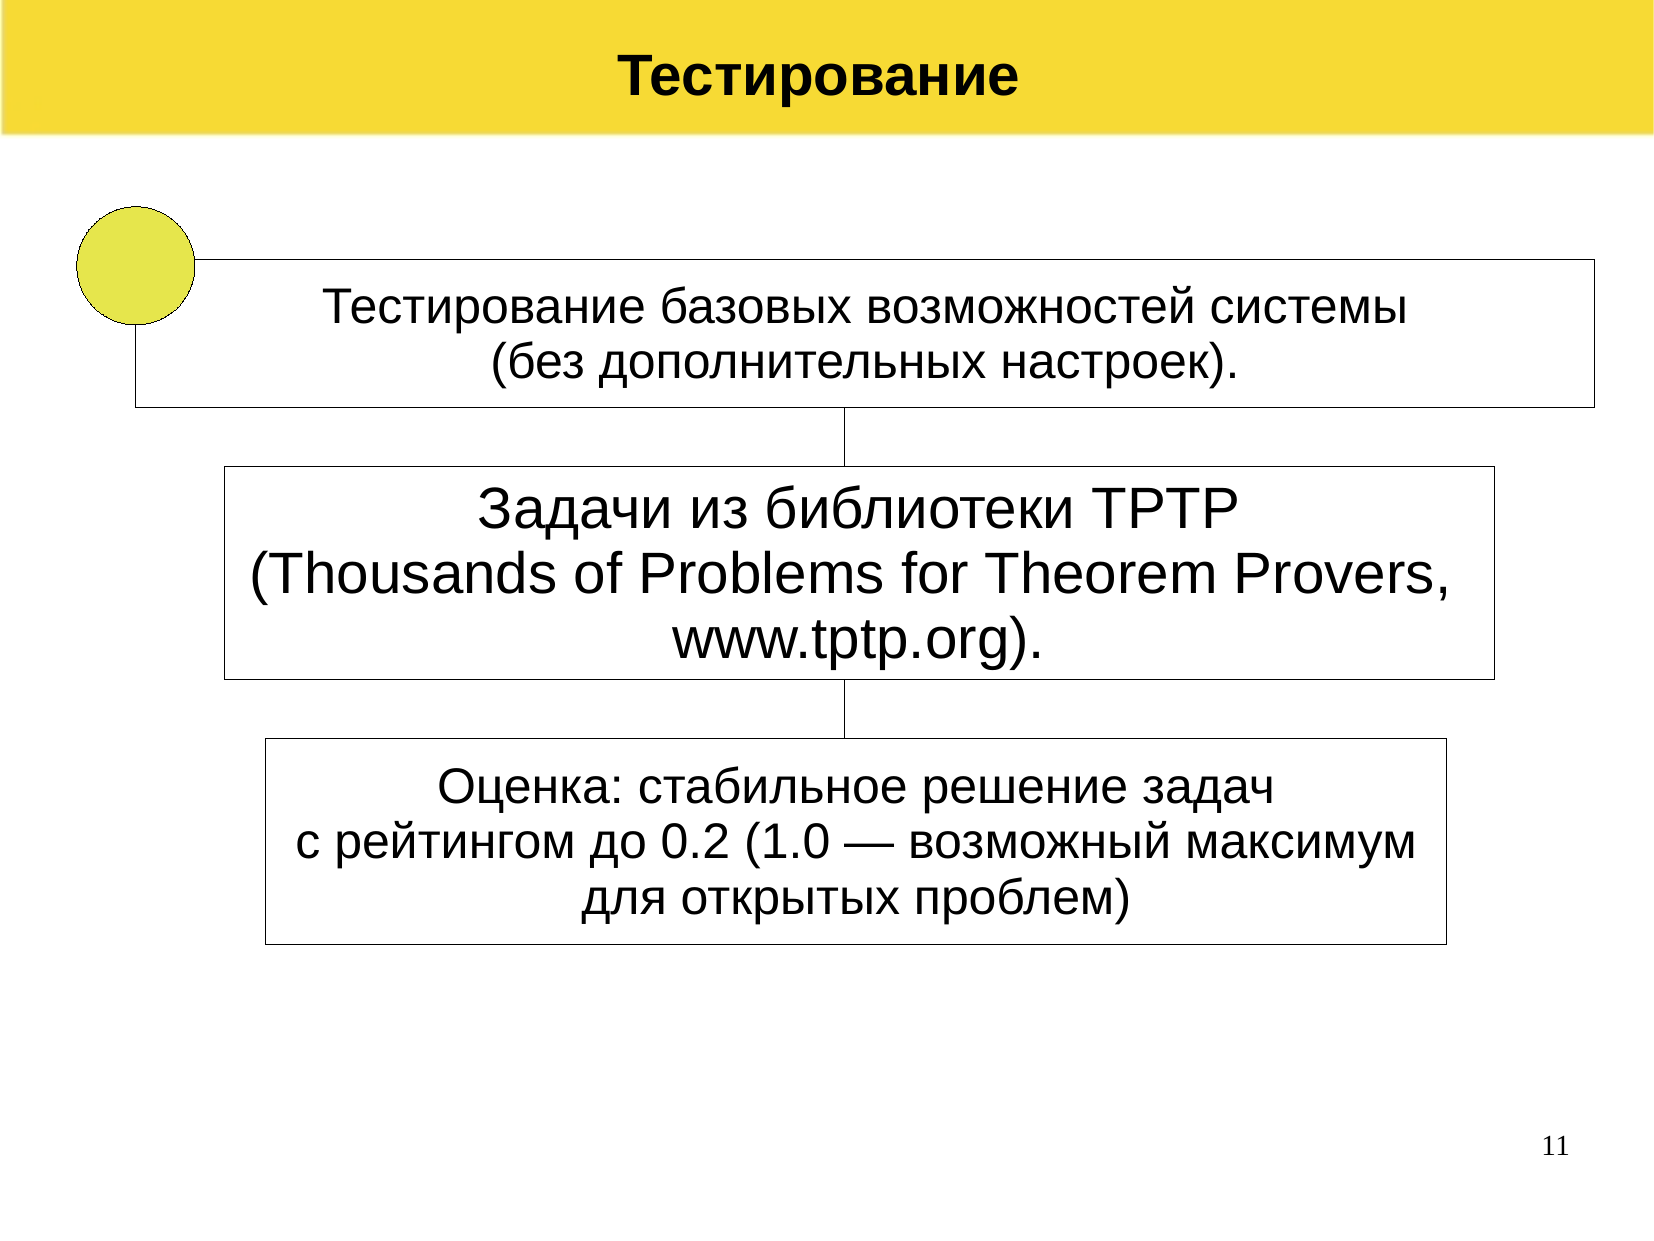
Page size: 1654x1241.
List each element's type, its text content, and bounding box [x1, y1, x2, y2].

text_box Задачи из библиотеки TPTP (Thousands of Problems for Theorem Provers, www.tptp.org). [224, 466, 1495, 680]
text_box Тестирование [602, 35, 1036, 116]
text_box Оценка: стабильное решение задач с рейтингом до 0.2 (1.0 — возможный максимум для открытых проблем) [265, 738, 1447, 945]
picture [0, 0, 1654, 1241]
text_box Тестирование базовых возможностей системы (без дополнительных настроек). [135, 259, 1595, 408]
text_box [76, 206, 195, 325]
